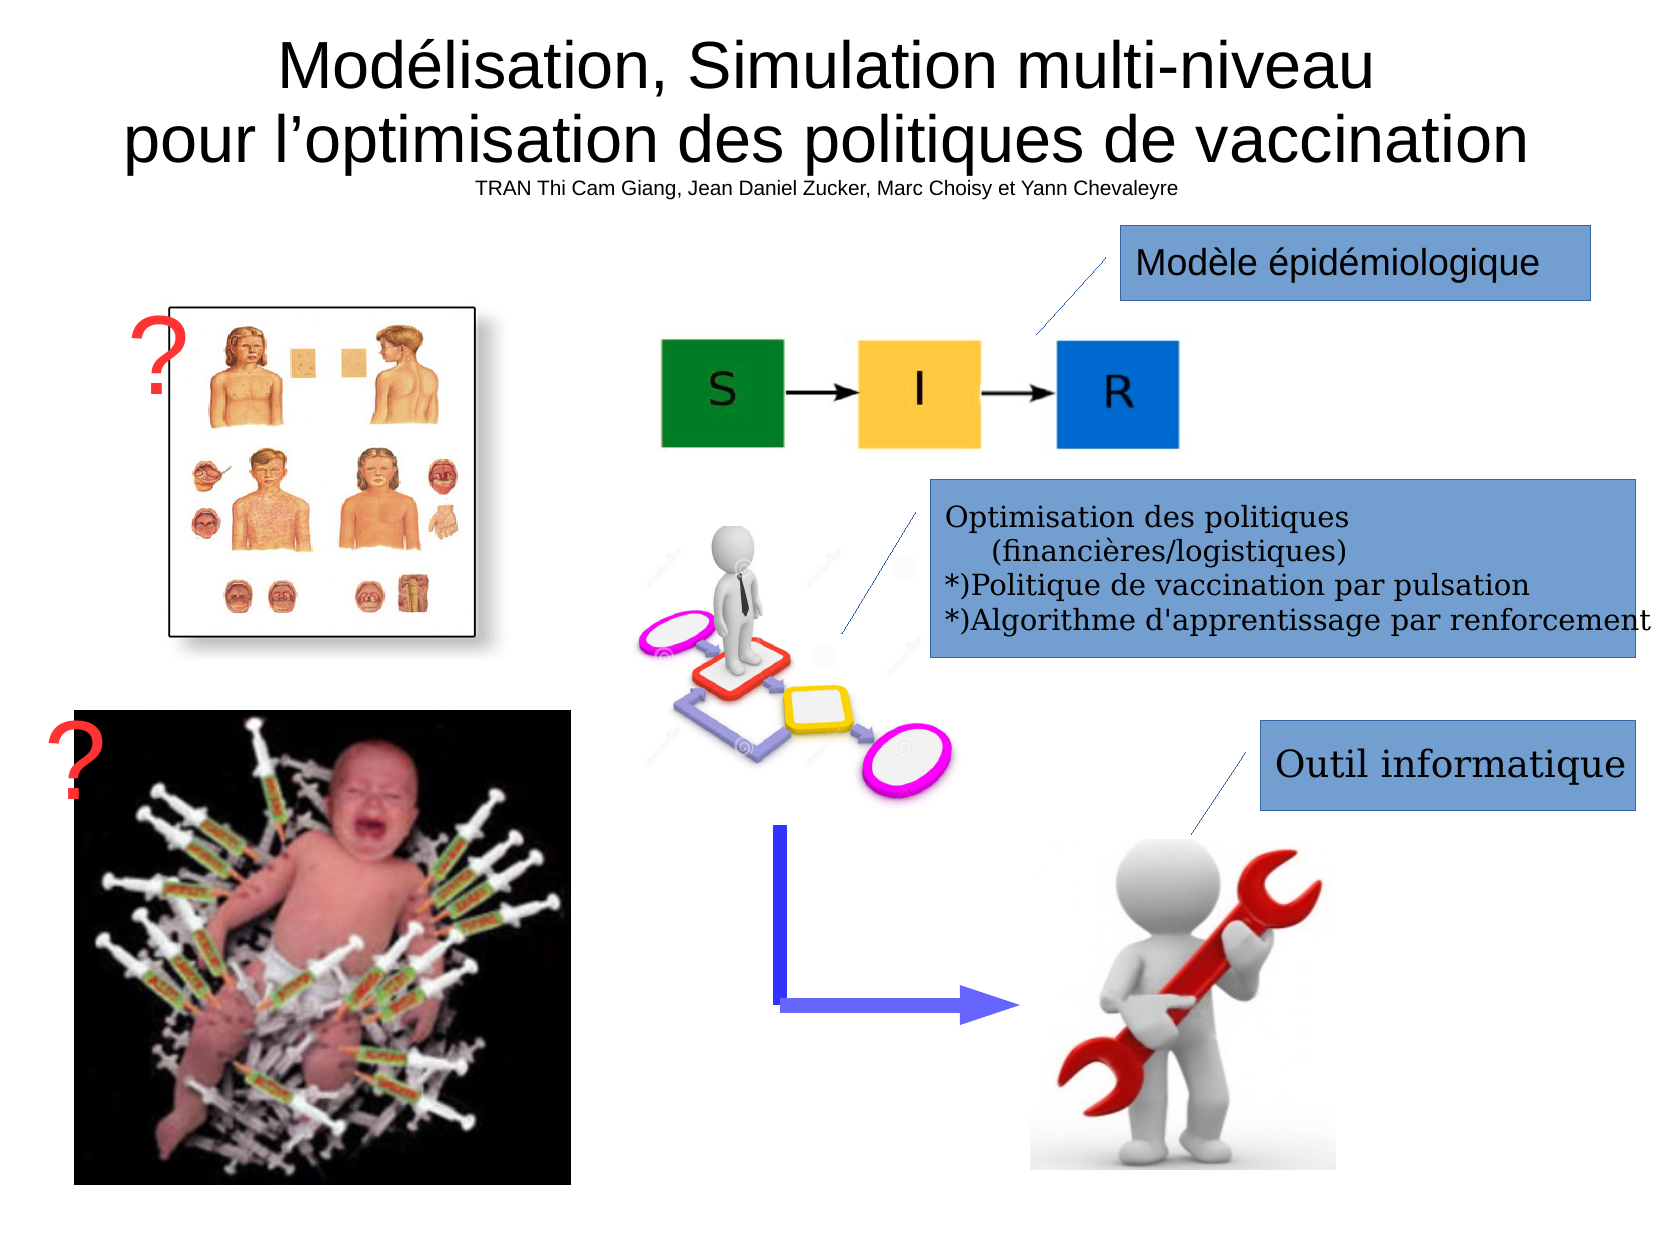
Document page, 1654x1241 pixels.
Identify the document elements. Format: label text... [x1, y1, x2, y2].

picture [74, 710, 571, 1186]
picture [630, 526, 961, 811]
text_box ? [30, 690, 123, 832]
text_box ? [113, 285, 206, 427]
text_box Modèle épidémiologique [1121, 225, 1590, 300]
picture [658, 329, 1186, 466]
title Modélisation, Simulation multi-niveau pour l’optimisation des politiques de vaccination TRAN Thi Cam Giang, Jean Daniel Zucker, Marc Choisy et Yann Chevaleyre [82, 17, 1571, 211]
picture [1030, 839, 1336, 1171]
text_box Outil informatique [1260, 720, 1635, 810]
text_box Optimisation des politiques (financières/logistiques) *)Politique de vaccination par pulsation *)Algorithme d'apprentissage par renforcement [930, 480, 1635, 657]
picture [75, 284, 571, 661]
